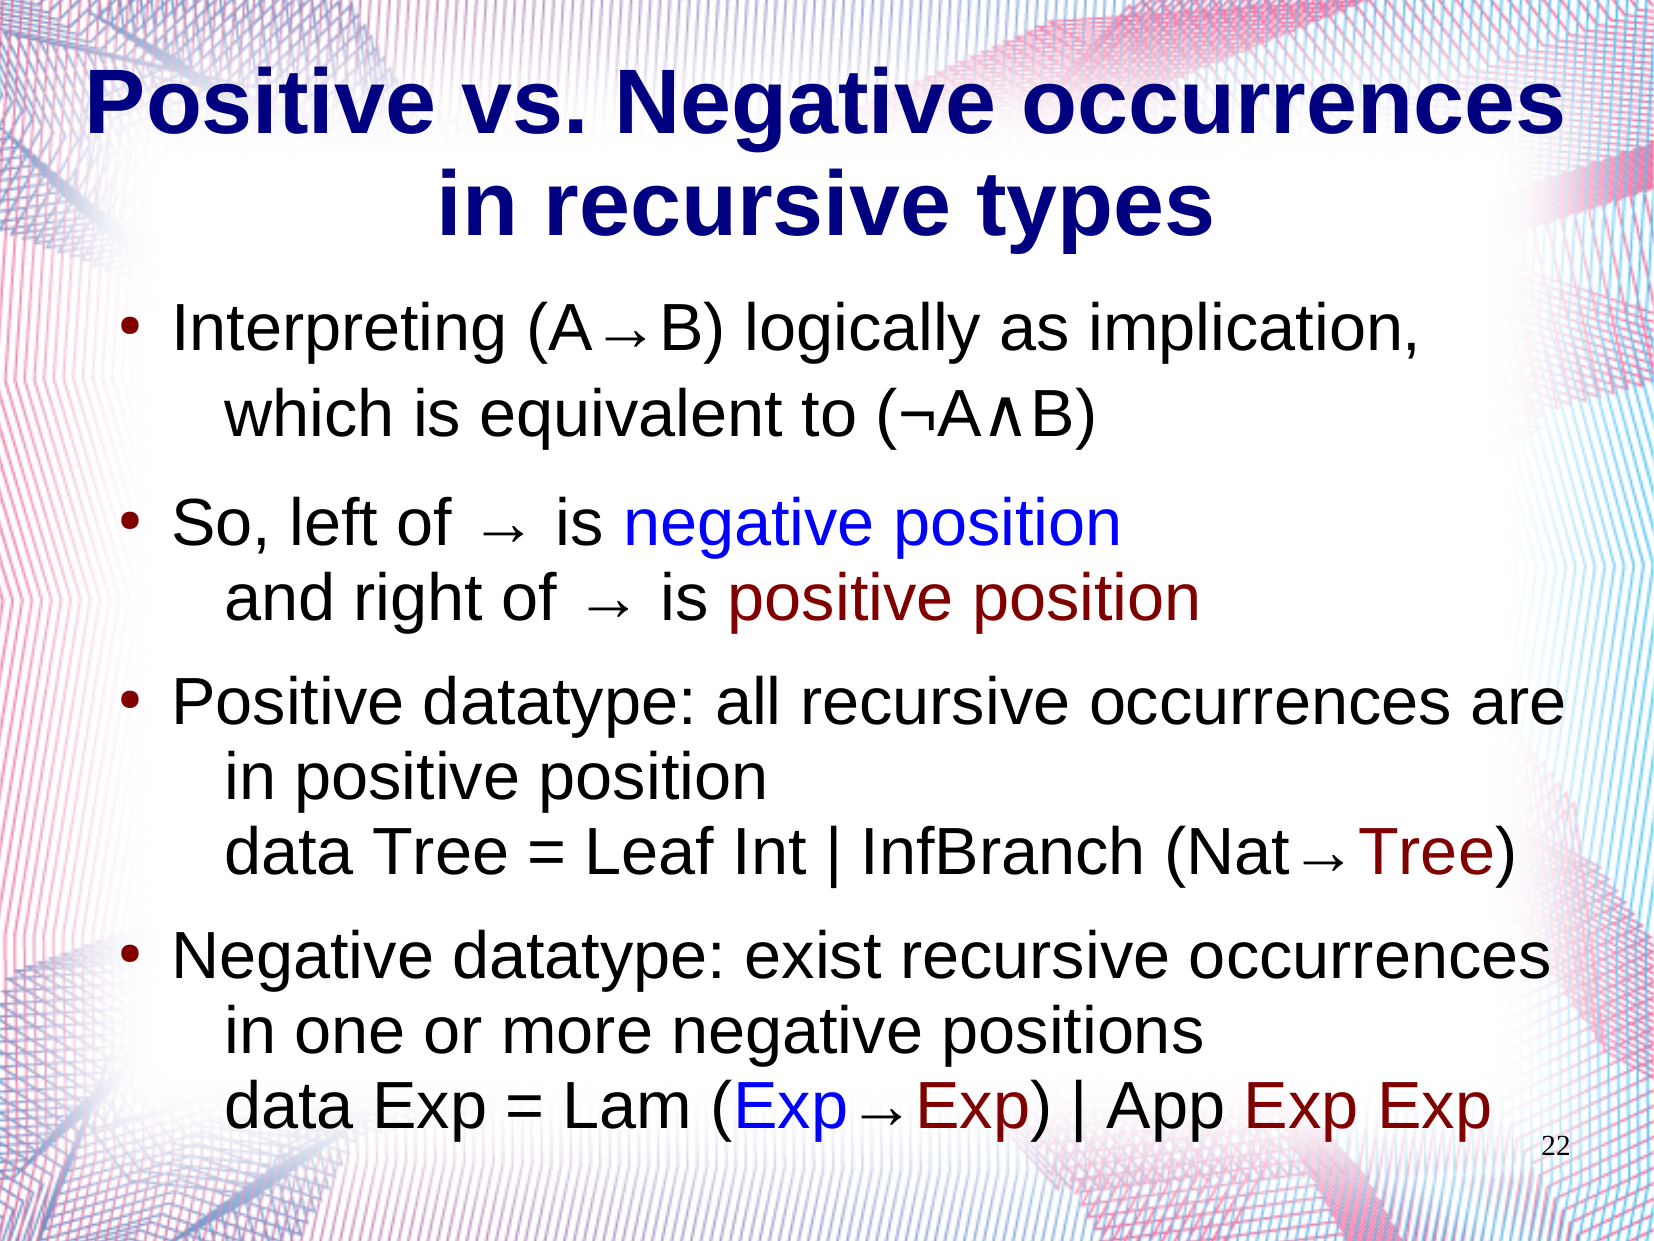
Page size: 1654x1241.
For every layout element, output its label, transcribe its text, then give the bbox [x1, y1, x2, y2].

title Positive vs. Negative occurrences in recursive types [82, 49, 1571, 257]
list Interpreting (A→B) logically as implication, which is equivalent to (¬A∧B) So, left of → is negative position and right of → is positive position Positive datatype: all recursive occurrences are in positive position data Tree = Leaf Int | InfBranch (Nat→Tree) Negative datatype: exist recursive occurrences in one or more negative positions data Exp = Lam (Exp→Exp) | App Exp Exp [82, 290, 1571, 1129]
picture [0, 0, 1654, 1241]
